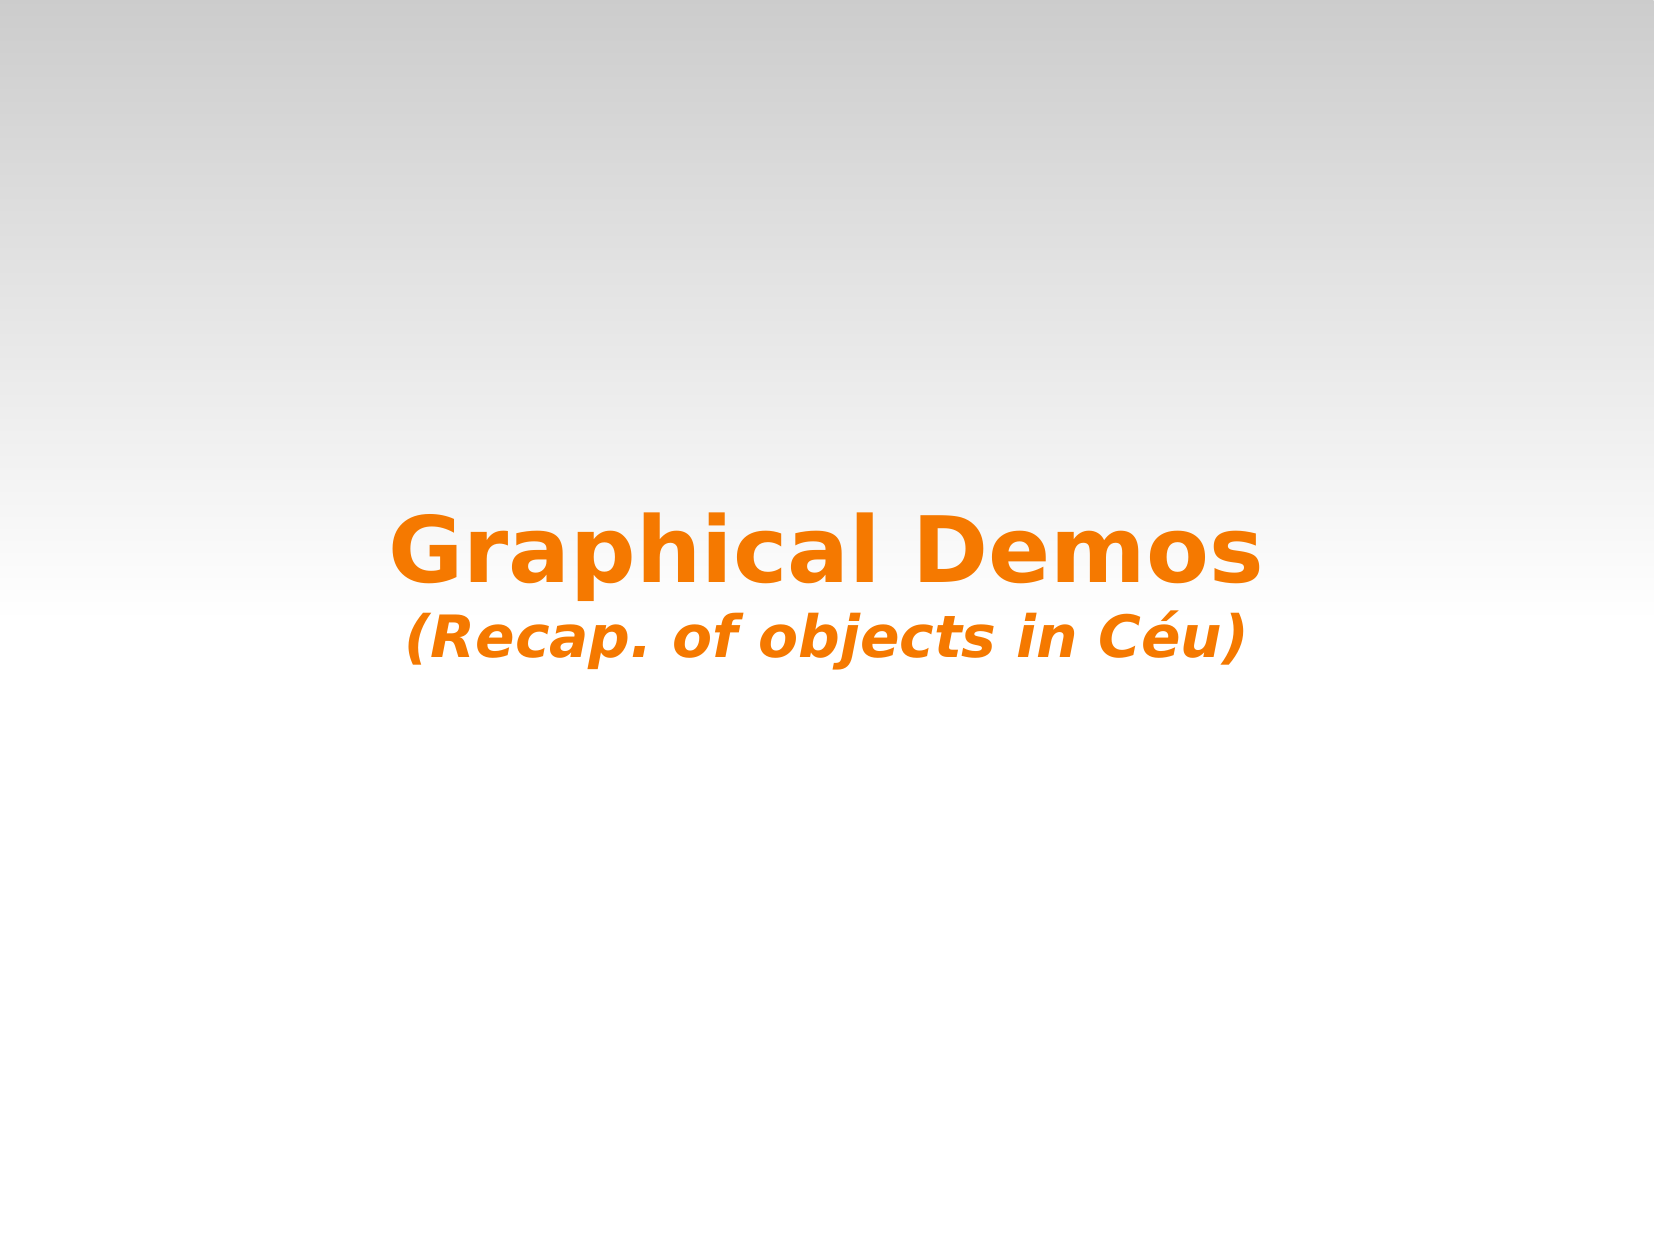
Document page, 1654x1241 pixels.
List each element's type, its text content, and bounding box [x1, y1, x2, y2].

title Graphical Demos (Recap. of objects in Céu) [82, 480, 1571, 688]
